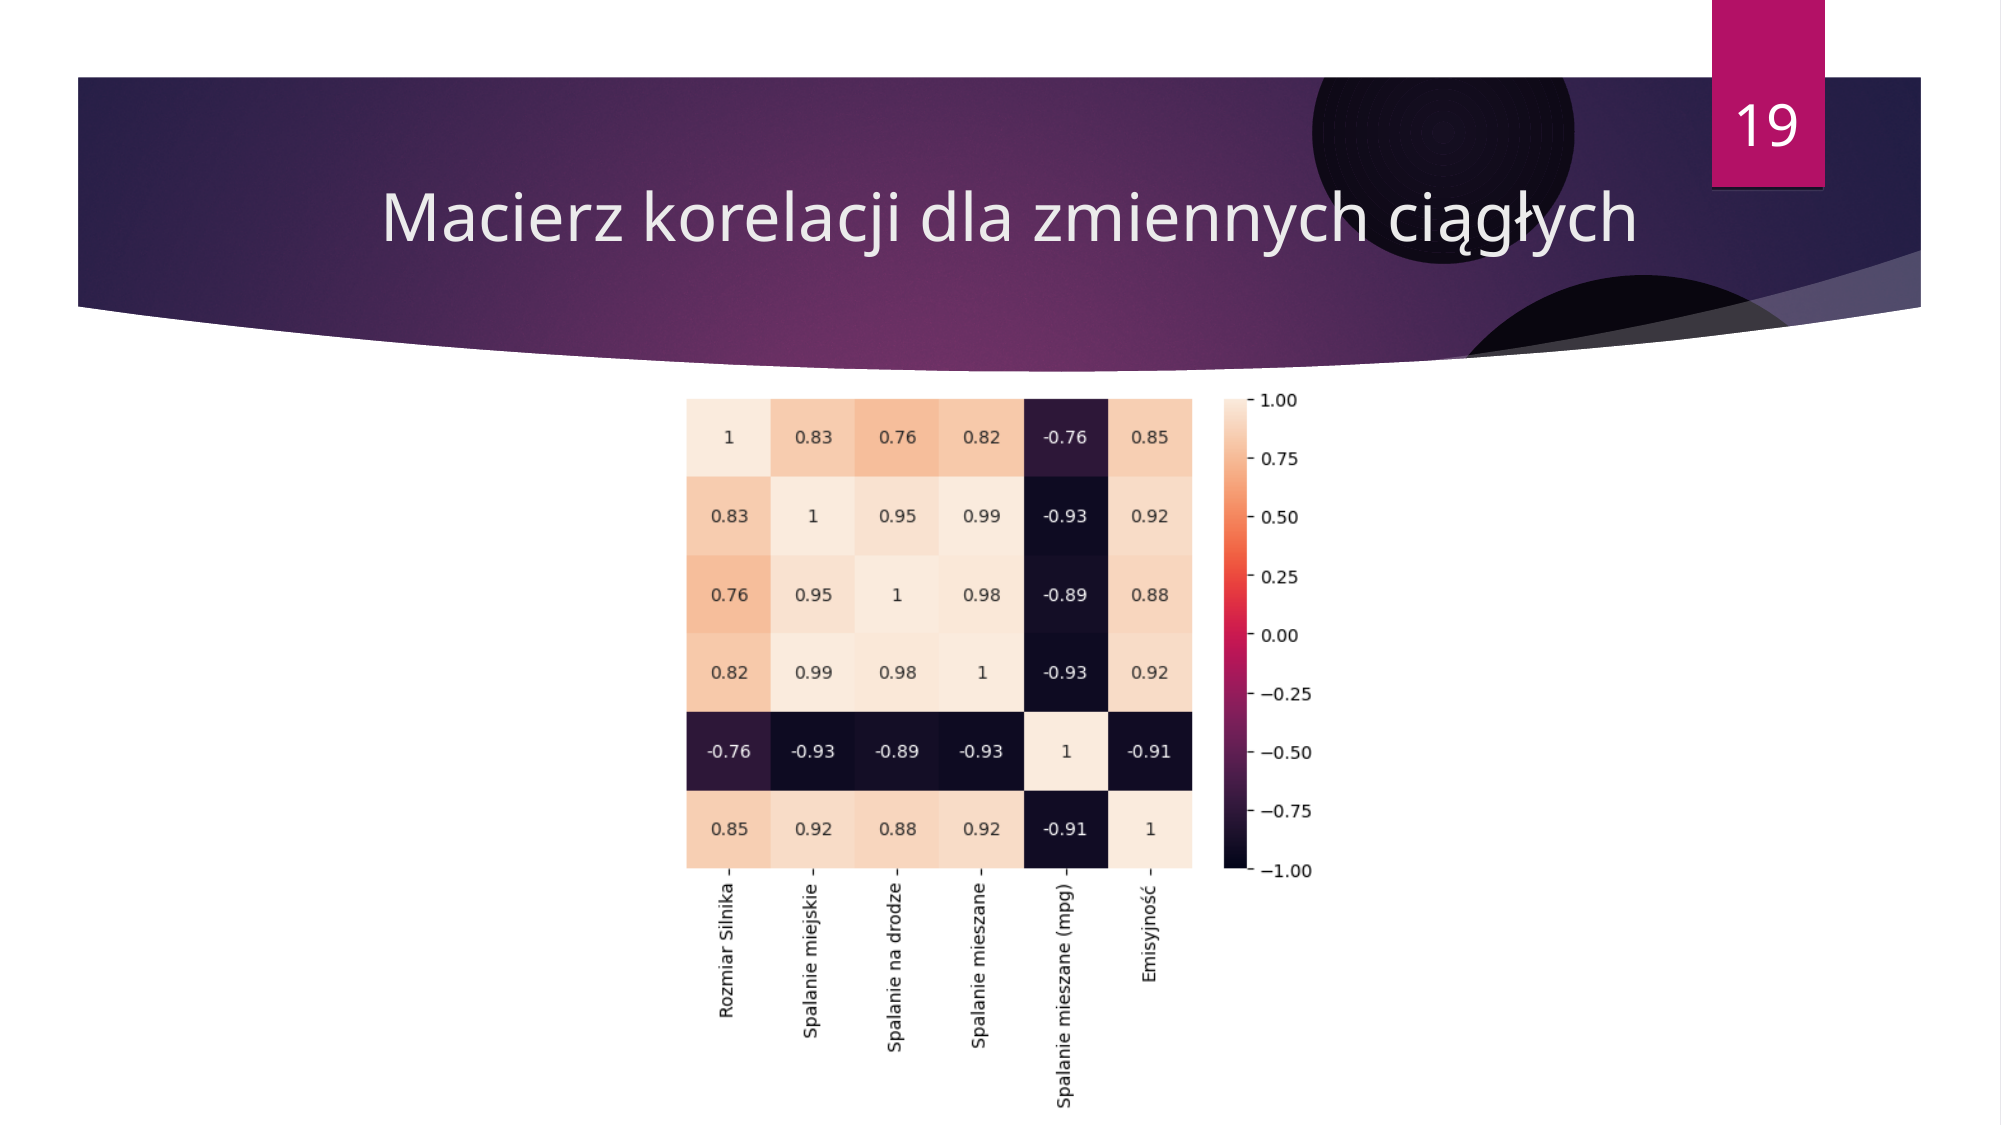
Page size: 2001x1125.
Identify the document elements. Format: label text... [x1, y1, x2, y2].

picture [674, 380, 1326, 1119]
text_box [1698, 48, 1836, 175]
title Macierz korelacji dla zmiennych ciągłych [292, 119, 1730, 310]
